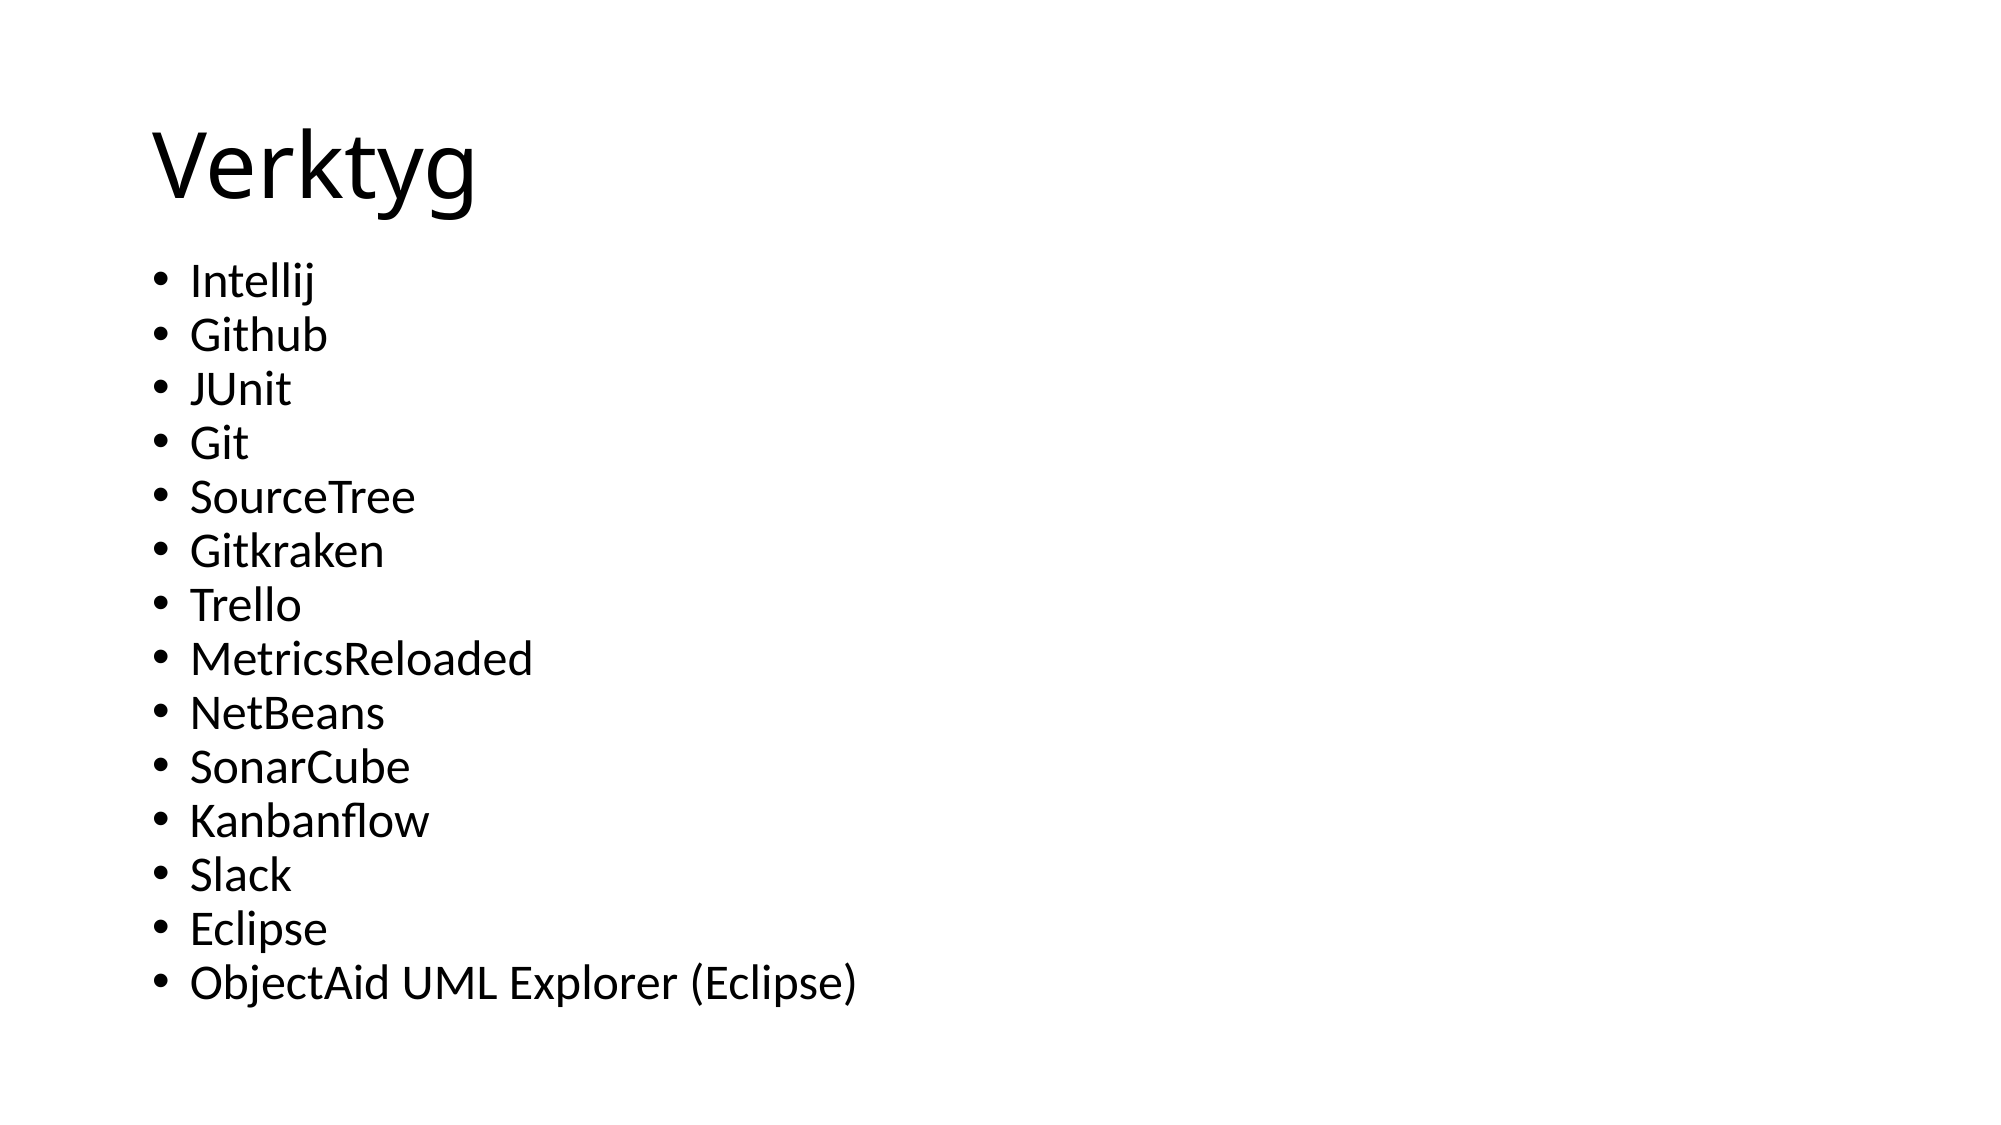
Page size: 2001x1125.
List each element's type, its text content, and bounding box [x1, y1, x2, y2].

text_box Verktyg [137, 59, 1863, 247]
text_box Intellij Github JUnit Git SourceTree Gitkraken Trello MetricsReloaded NetBeans SonarCube Kanbanflow Slack Eclipse ObjectAid UML Explorer (Eclipse) [137, 247, 1863, 962]
